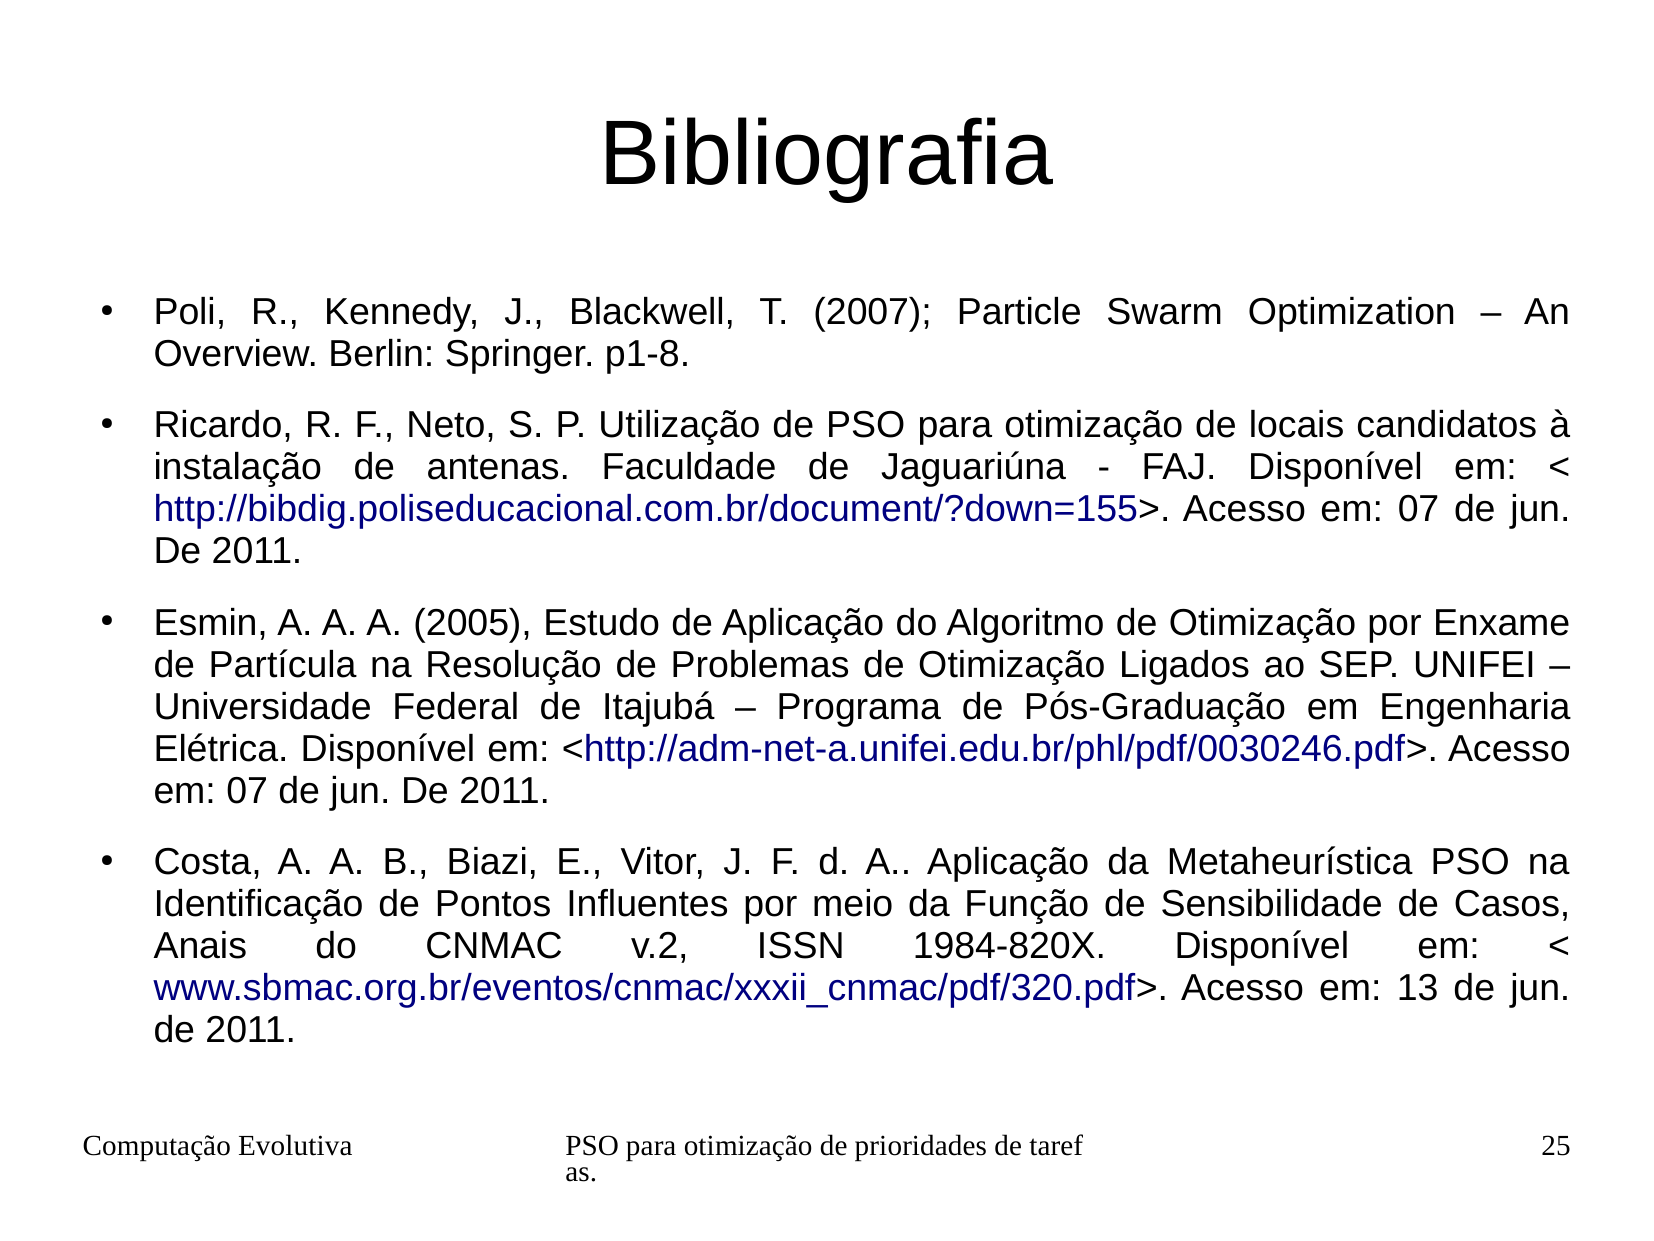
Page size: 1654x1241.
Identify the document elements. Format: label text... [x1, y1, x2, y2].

list Poli, R., Kennedy, J., Blackwell, T. (2007); Particle Swarm Optimization – An Overview. Berlin: Springer. p1-8. Ricardo, R. F., Neto, S. P. Utilização de PSO para otimização de locais candidatos à instalação de antenas. Faculdade de Jaguariúna - FAJ. Disponível em: <http://bibdig.poliseducacional.com.br/document/?down=155>. Acesso em: 07 de jun. De 2011. Esmin, A. A. A. (2005), Estudo de Aplicação do Algoritmo de Otimização por Enxame de Partícula na Resolução de Problemas de Otimização Ligados ao SEP. UNIFEI – Universidade Federal de Itajubá – Programa de Pós-Graduação em Engenharia Elétrica. Disponível em: <http://adm-net-a.unifei.edu.br/phl/pdf/0030246.pdf>. Acesso em: 07 de jun. De 2011. Costa, A. A. B., Biazi, E., Vitor, J. F. d. A.. Aplicação da Metaheurística PSO na Identificação de Pontos Influentes por meio da Função de Sensibilidade de Casos, Anais do CNMAC v.2, ISSN 1984-820X. Disponível em: <www.sbmac.org.br/eventos/cnmac/xxxii_cnmac/pdf/320.pdf>. Acesso em: 13 de jun. de 2011. [82, 290, 1571, 1094]
title Bibliografia [82, 56, 1571, 250]
